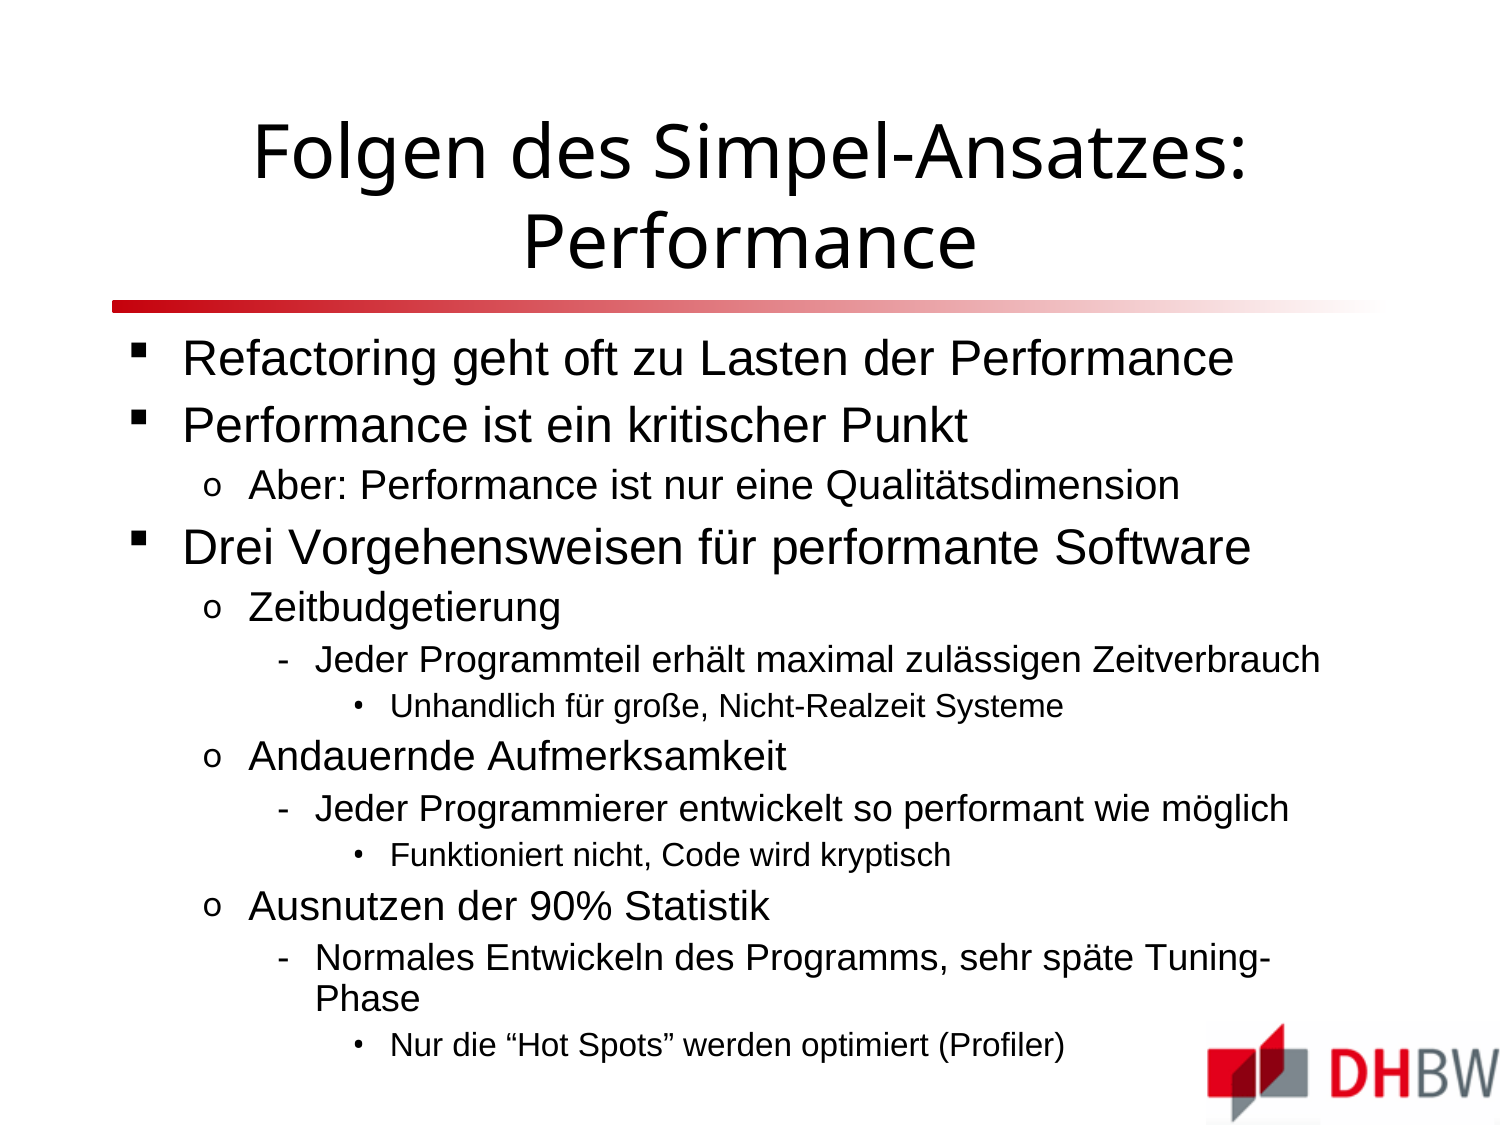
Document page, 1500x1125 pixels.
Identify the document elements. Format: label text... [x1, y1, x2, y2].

picture [1388, 1021, 1500, 1125]
title Folgen des Simpel-Ansatzes: Performance [112, 96, 1388, 292]
list Refactoring geht oft zu Lasten der Performance Performance ist ein kritischer Punkt Aber: Performance ist nur eine Qualitätsdimension Drei Vorgehensweisen für performante Software Zeitbudgetierung Jeder Programmteil erhält maximal zulässigen Zeitverbrauch Unhandlich für große, Nicht-Realzeit Systeme Andauernde Aufmerksamkeit Jeder Programmierer entwickelt so performant wie möglich Funktioniert nicht, Code wird kryptisch Ausnutzen der 90% Statistik Normales Entwickeln des Programms, sehr späte Tuning-Phase Nur die “Hot Spots” werden optimiert (Profiler) [112, 324, 1388, 1125]
